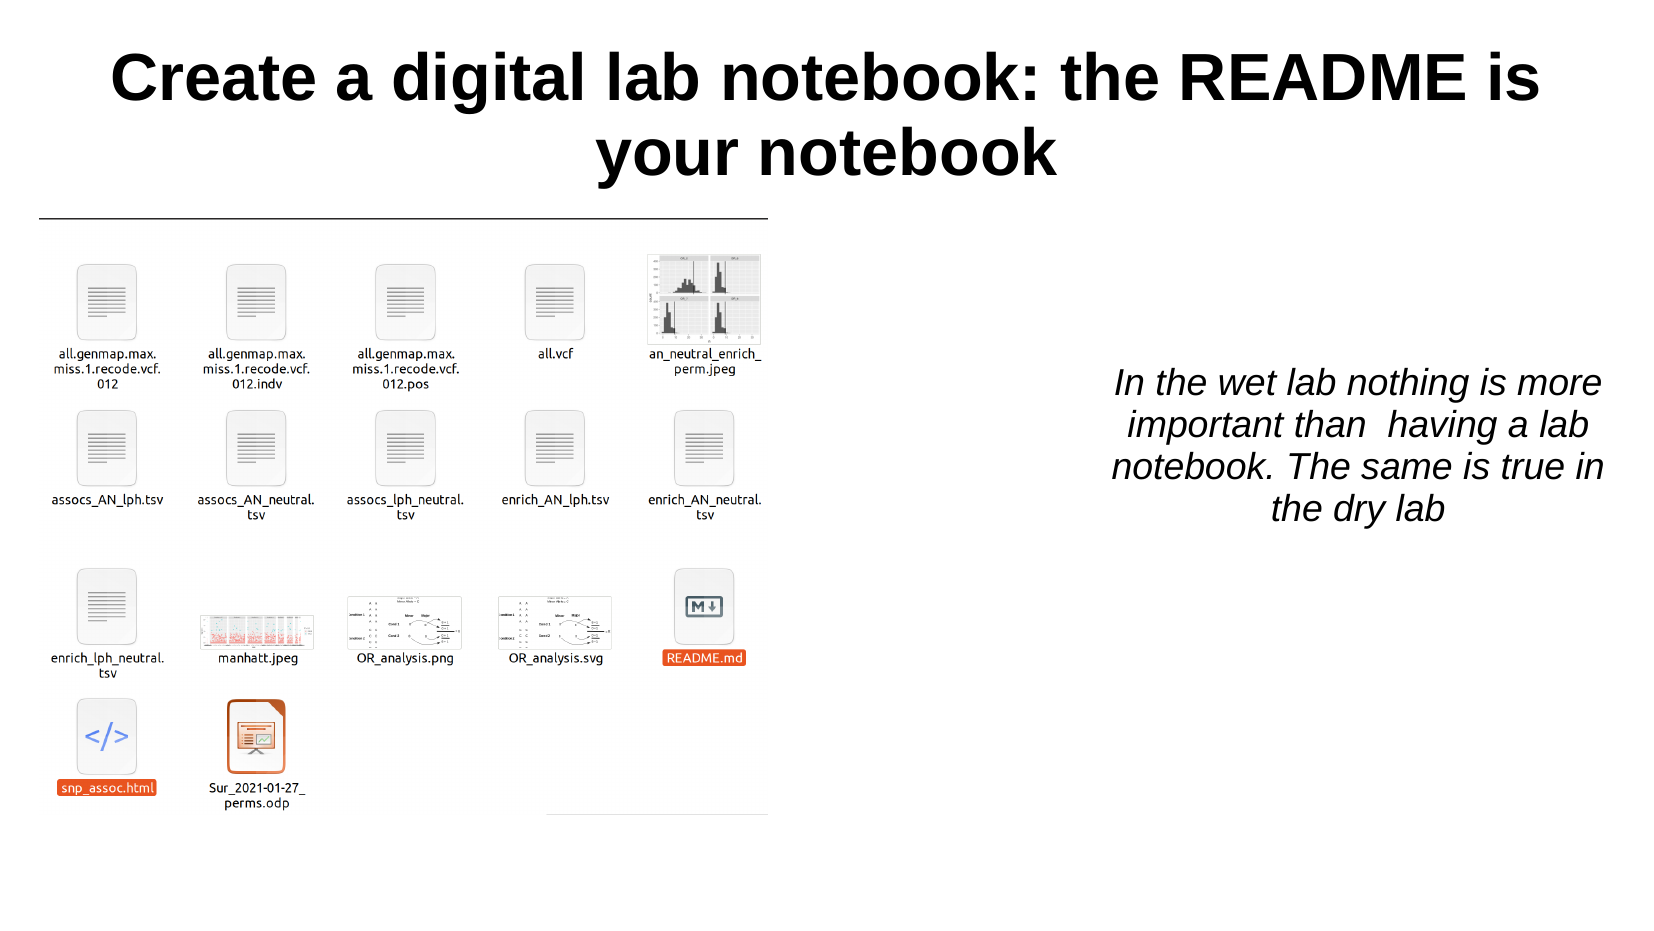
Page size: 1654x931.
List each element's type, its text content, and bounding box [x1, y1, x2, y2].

title Create a digital lab notebook: the README is your notebook [82, 37, 1571, 193]
picture [39, 218, 768, 816]
text_box In the wet lab nothing is more important than having a lab notebook. The same is true in the dry lab [1051, 354, 1630, 538]
